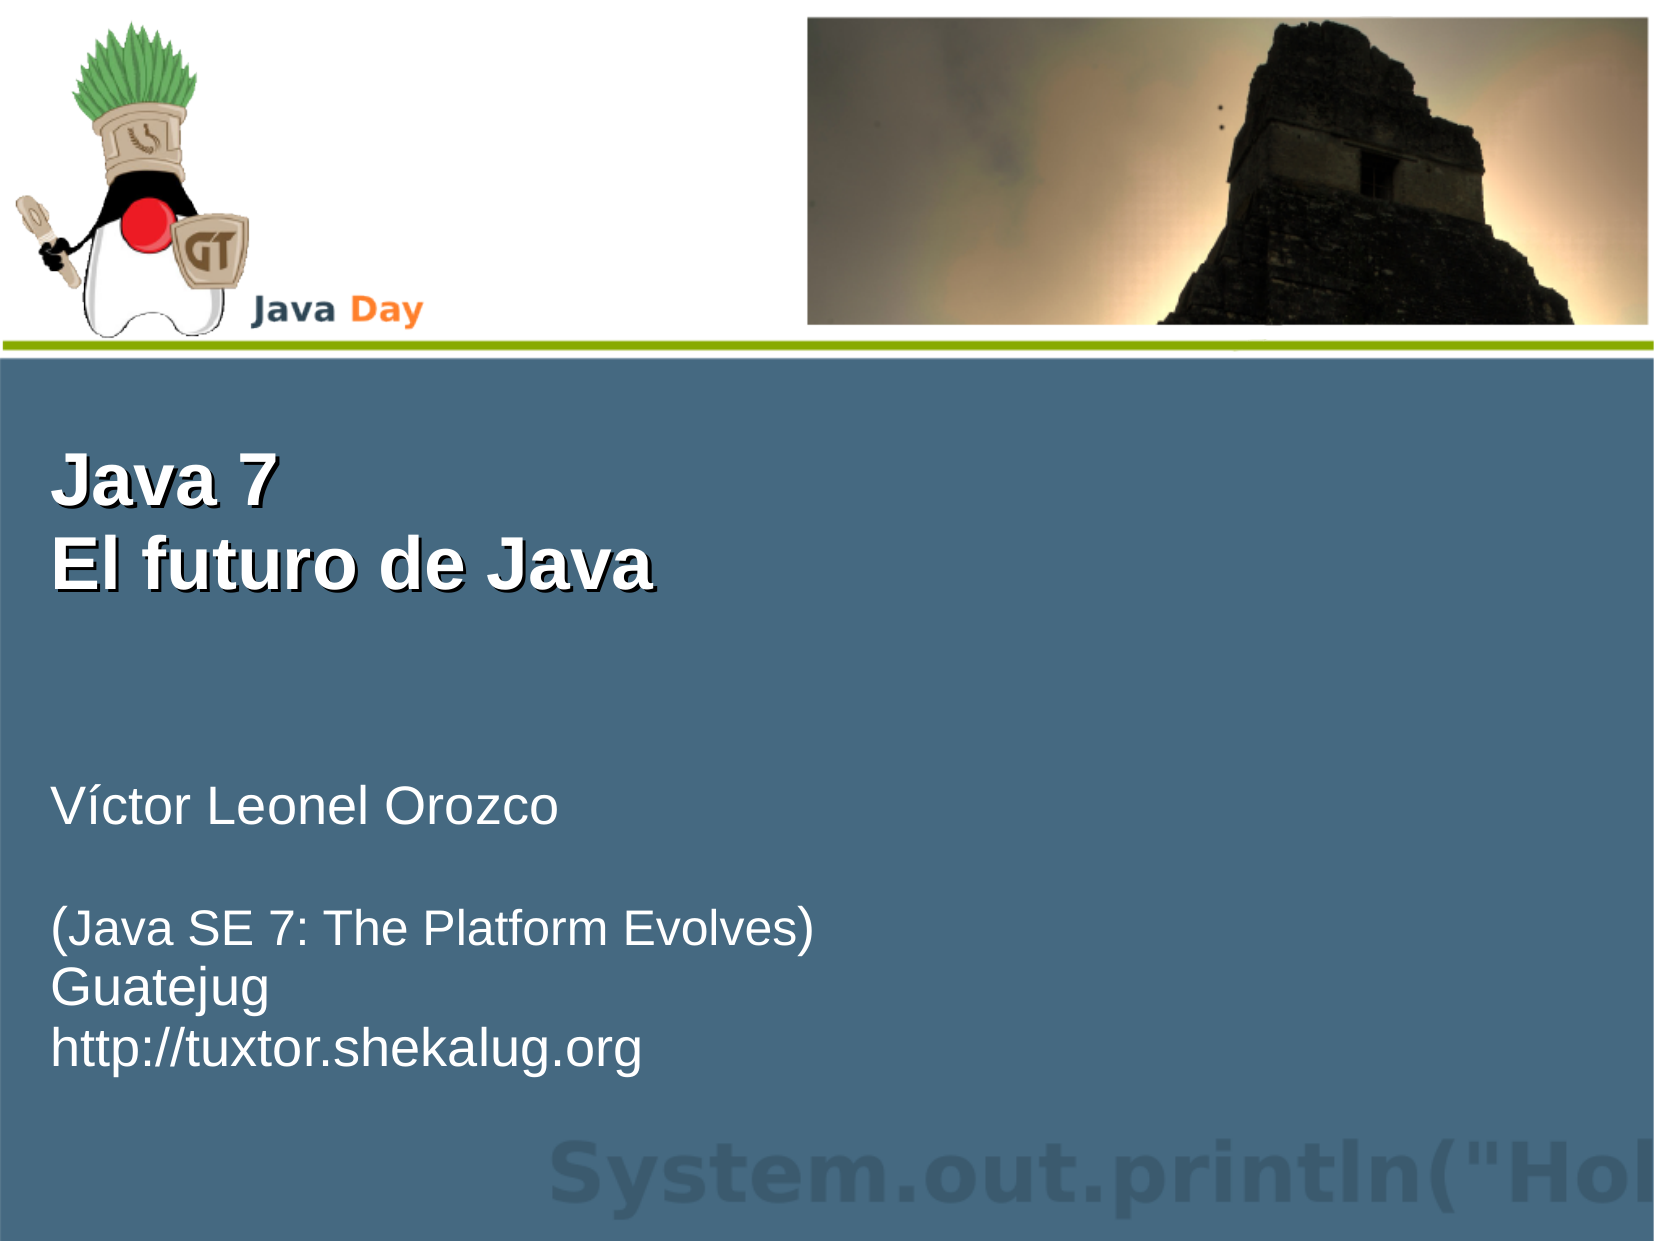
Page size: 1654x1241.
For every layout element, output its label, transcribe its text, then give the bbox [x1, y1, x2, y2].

text_box Java 7 El futuro de Java [35, 430, 1252, 715]
text_box Víctor Leonel Orozco (Java SE 7: The Platform Evolves) Guatejug http://tuxtor.shekalug.org [35, 767, 1252, 1086]
picture [0, 0, 1654, 1241]
